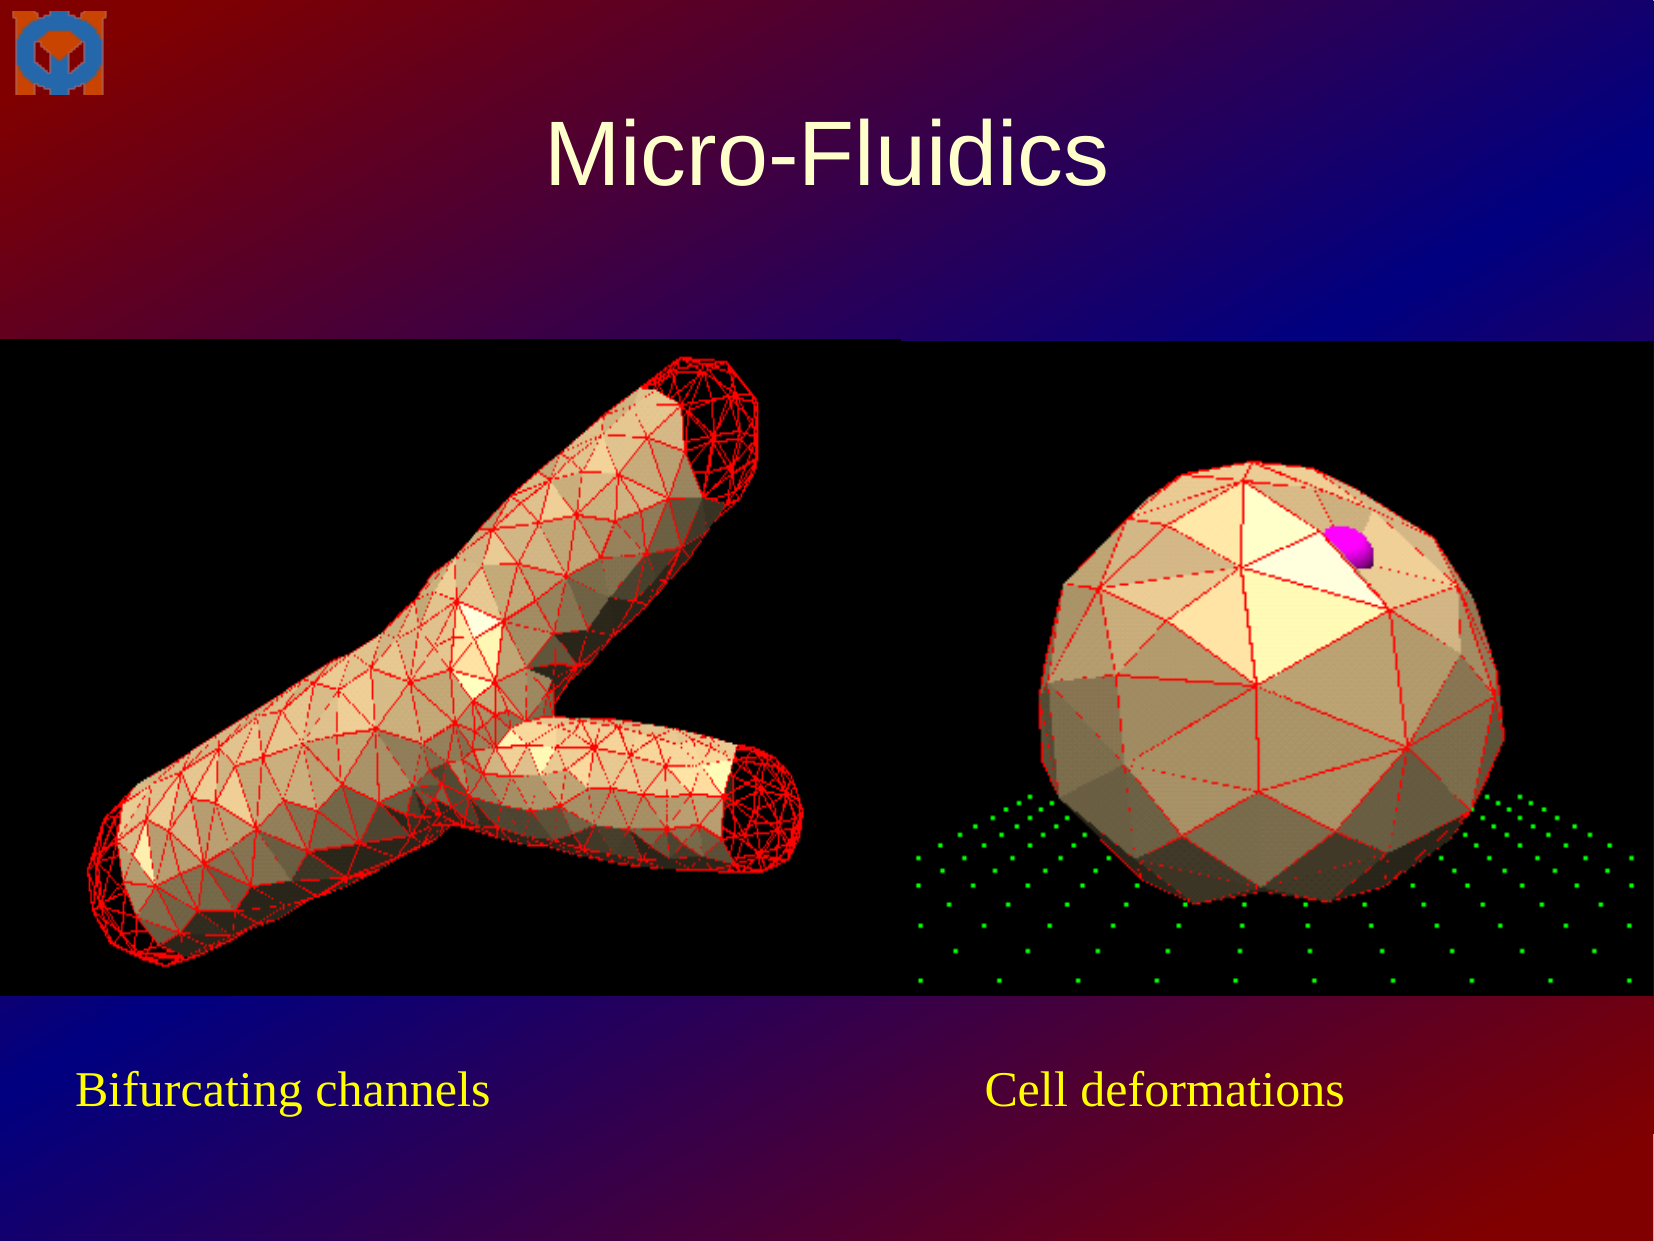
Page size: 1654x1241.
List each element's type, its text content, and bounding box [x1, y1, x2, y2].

text_box Bifurcating channels [75, 1062, 788, 1123]
picture [0, 339, 1654, 996]
picture [11, 11, 110, 95]
text_box Cell deformations [984, 1062, 1463, 1123]
title Micro-Fluidics [121, 49, 1534, 257]
